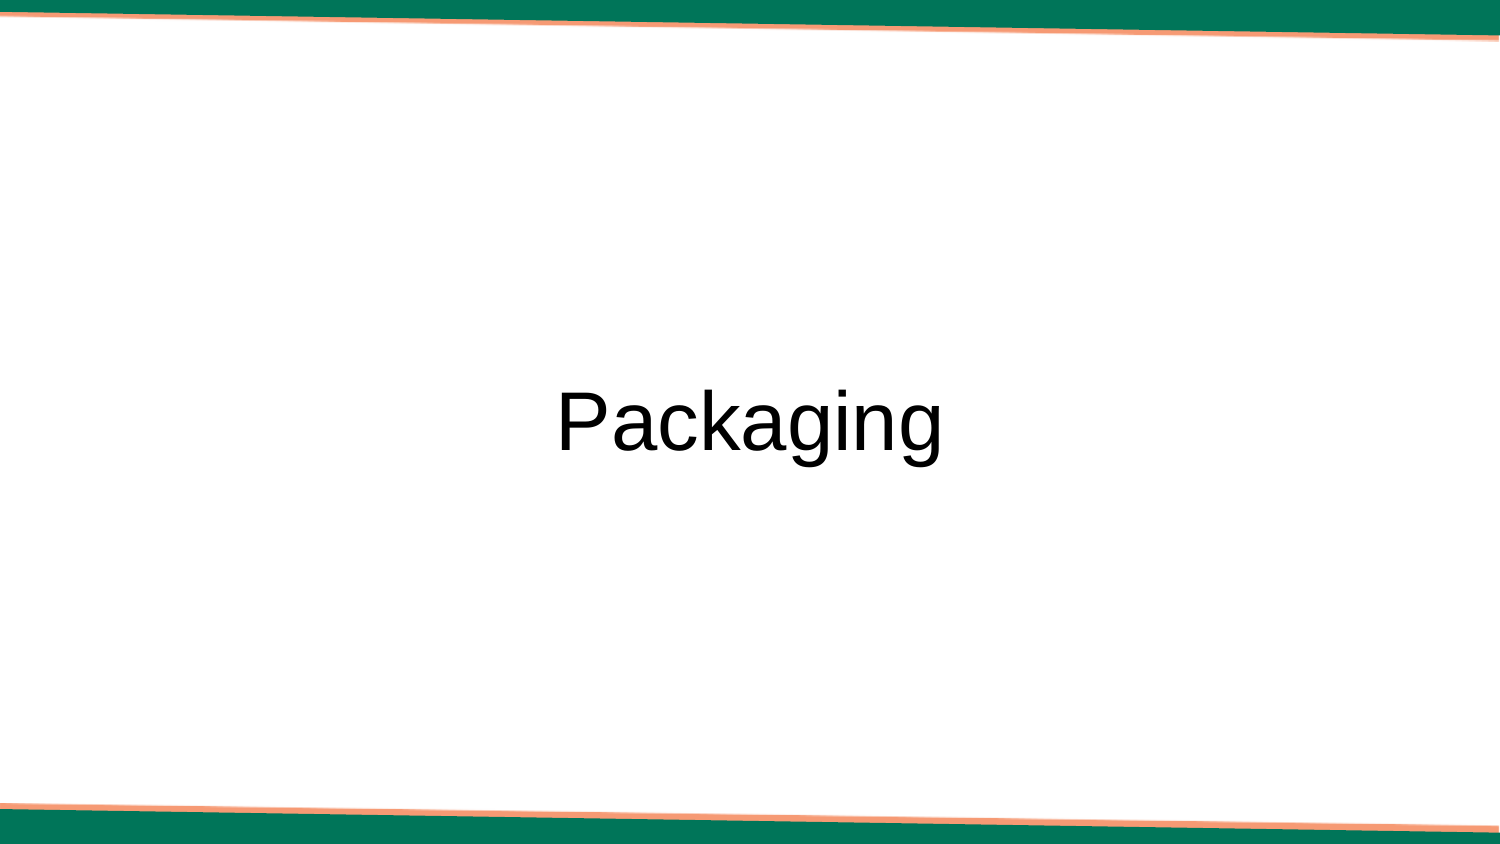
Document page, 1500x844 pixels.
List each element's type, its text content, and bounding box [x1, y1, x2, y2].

subtitle Packaging [206, 330, 1294, 514]
